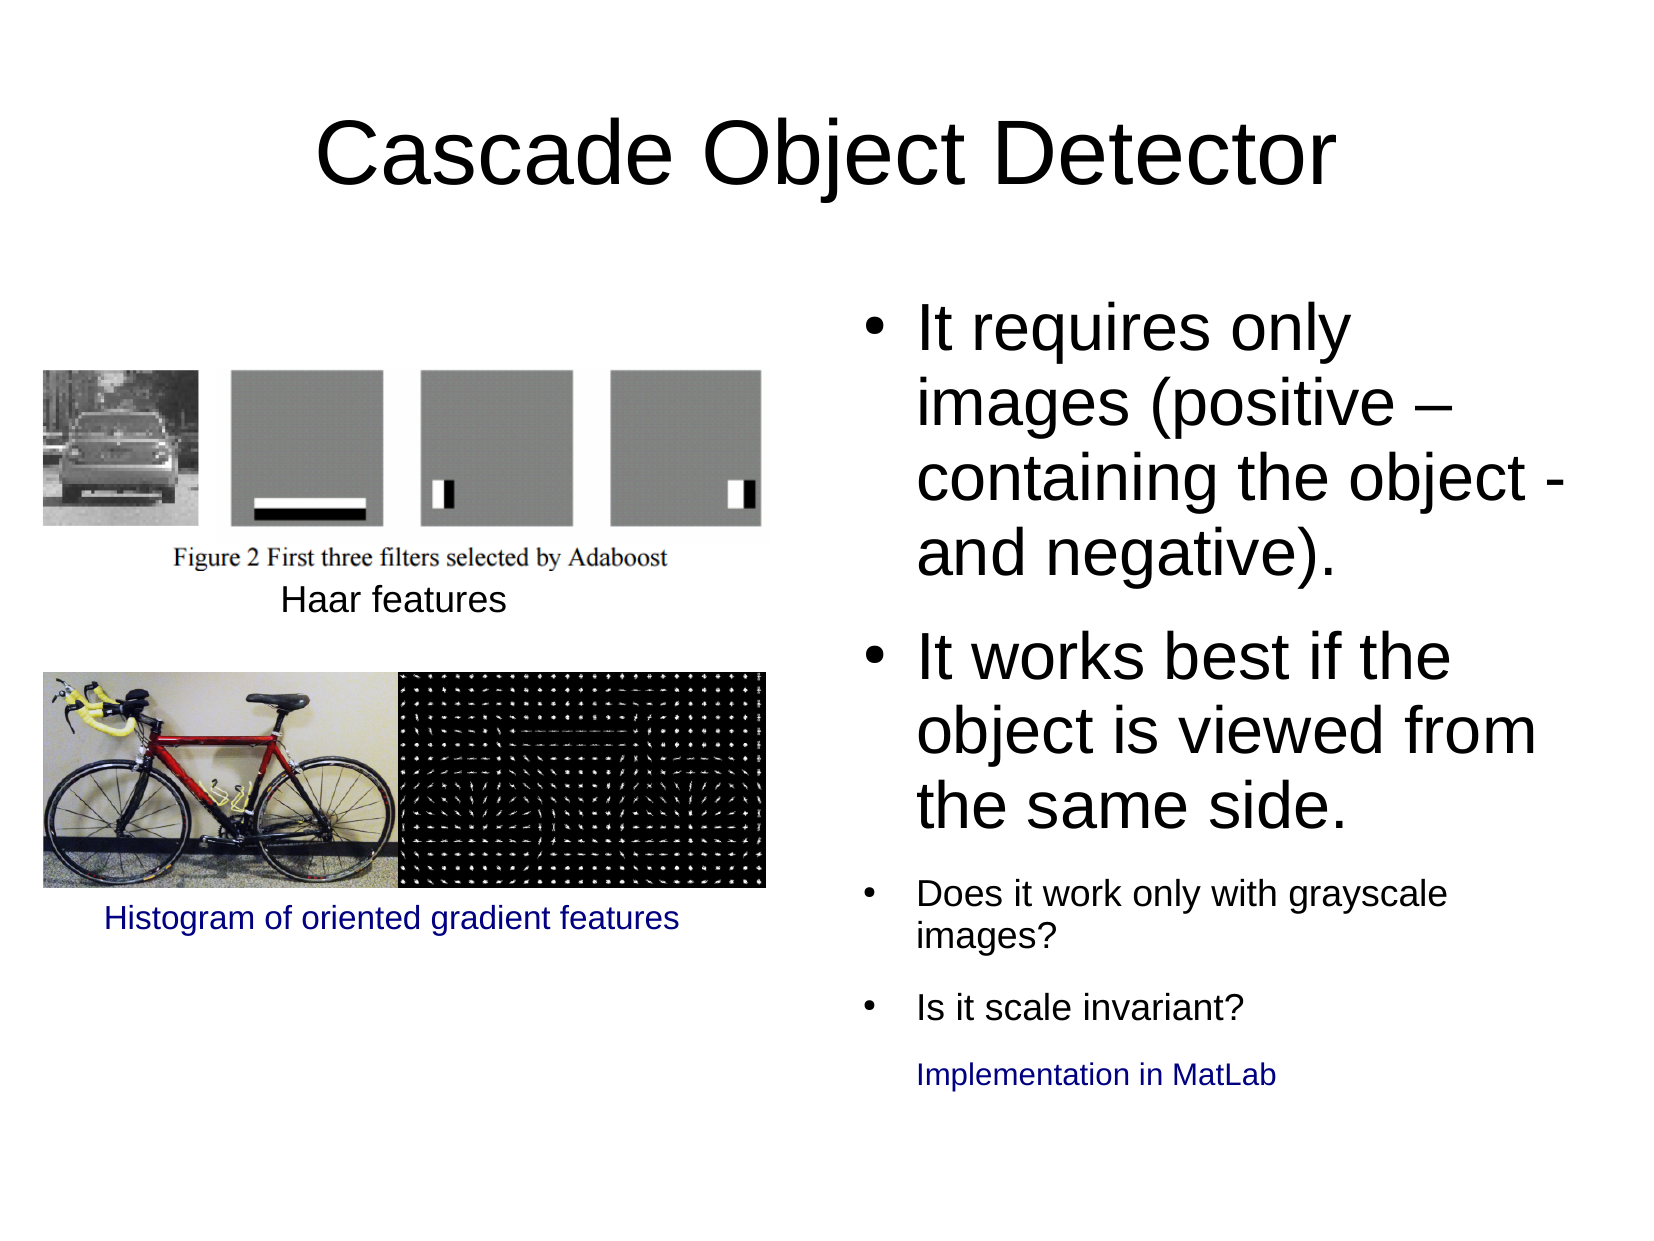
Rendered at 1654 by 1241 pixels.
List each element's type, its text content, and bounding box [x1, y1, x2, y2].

text_box Histogram of oriented gradient features [89, 892, 719, 992]
text_box Haar features [265, 570, 523, 628]
picture [28, 367, 770, 571]
title Cascade Object Detector [82, 49, 1571, 257]
picture [43, 672, 766, 888]
list It requires only images (positive – containing the object - and negative). It works best if the object is viewed from the same side. Does it work only with grayscale images? Is it scale invariant? Implementation in MatLab [845, 290, 1572, 1109]
